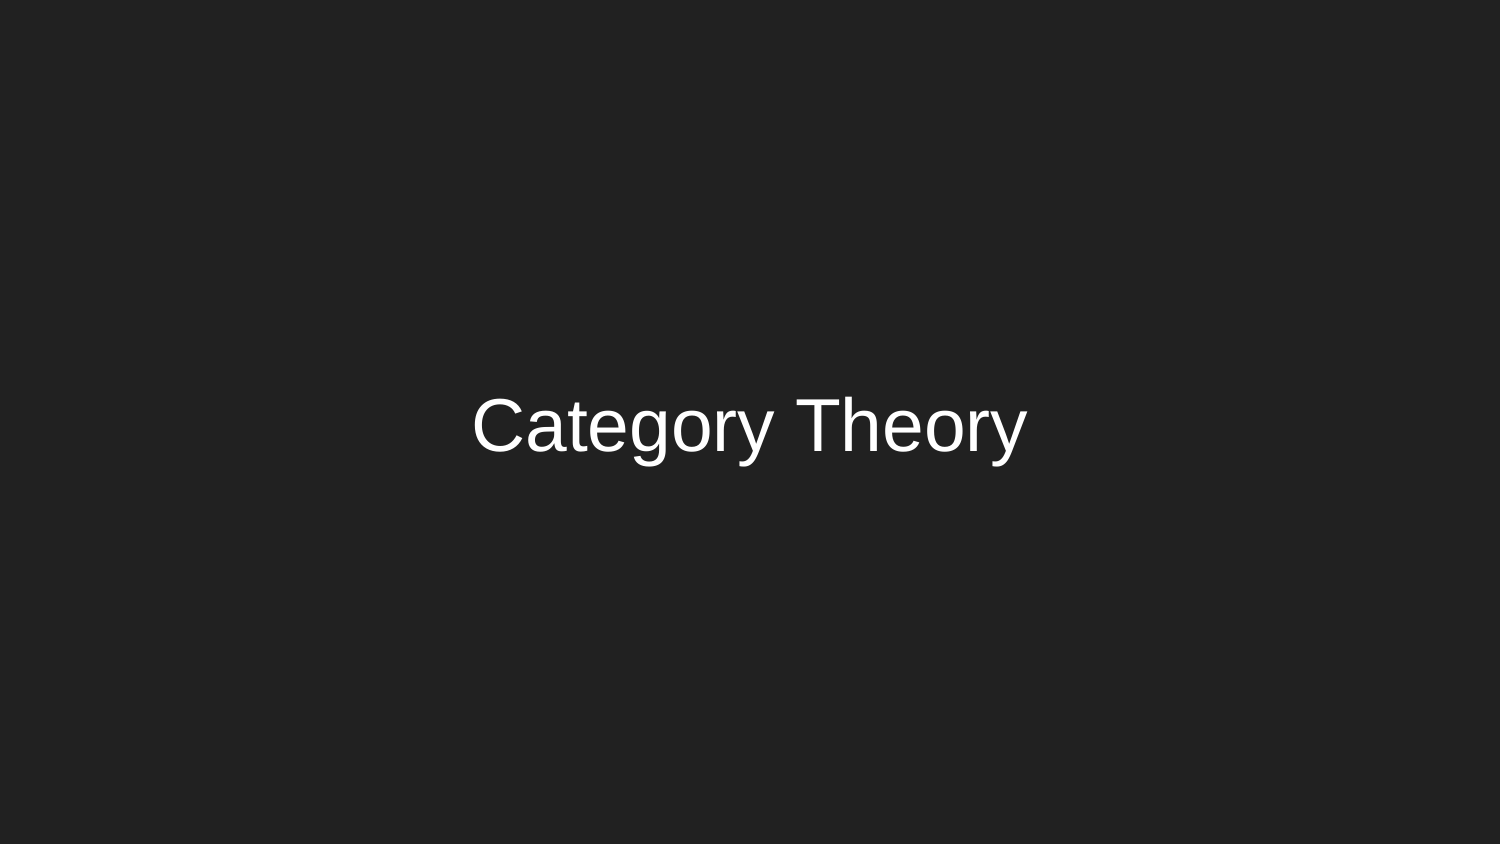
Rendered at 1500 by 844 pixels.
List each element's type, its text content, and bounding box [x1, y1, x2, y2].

title Category Theory [51, 352, 1449, 491]
